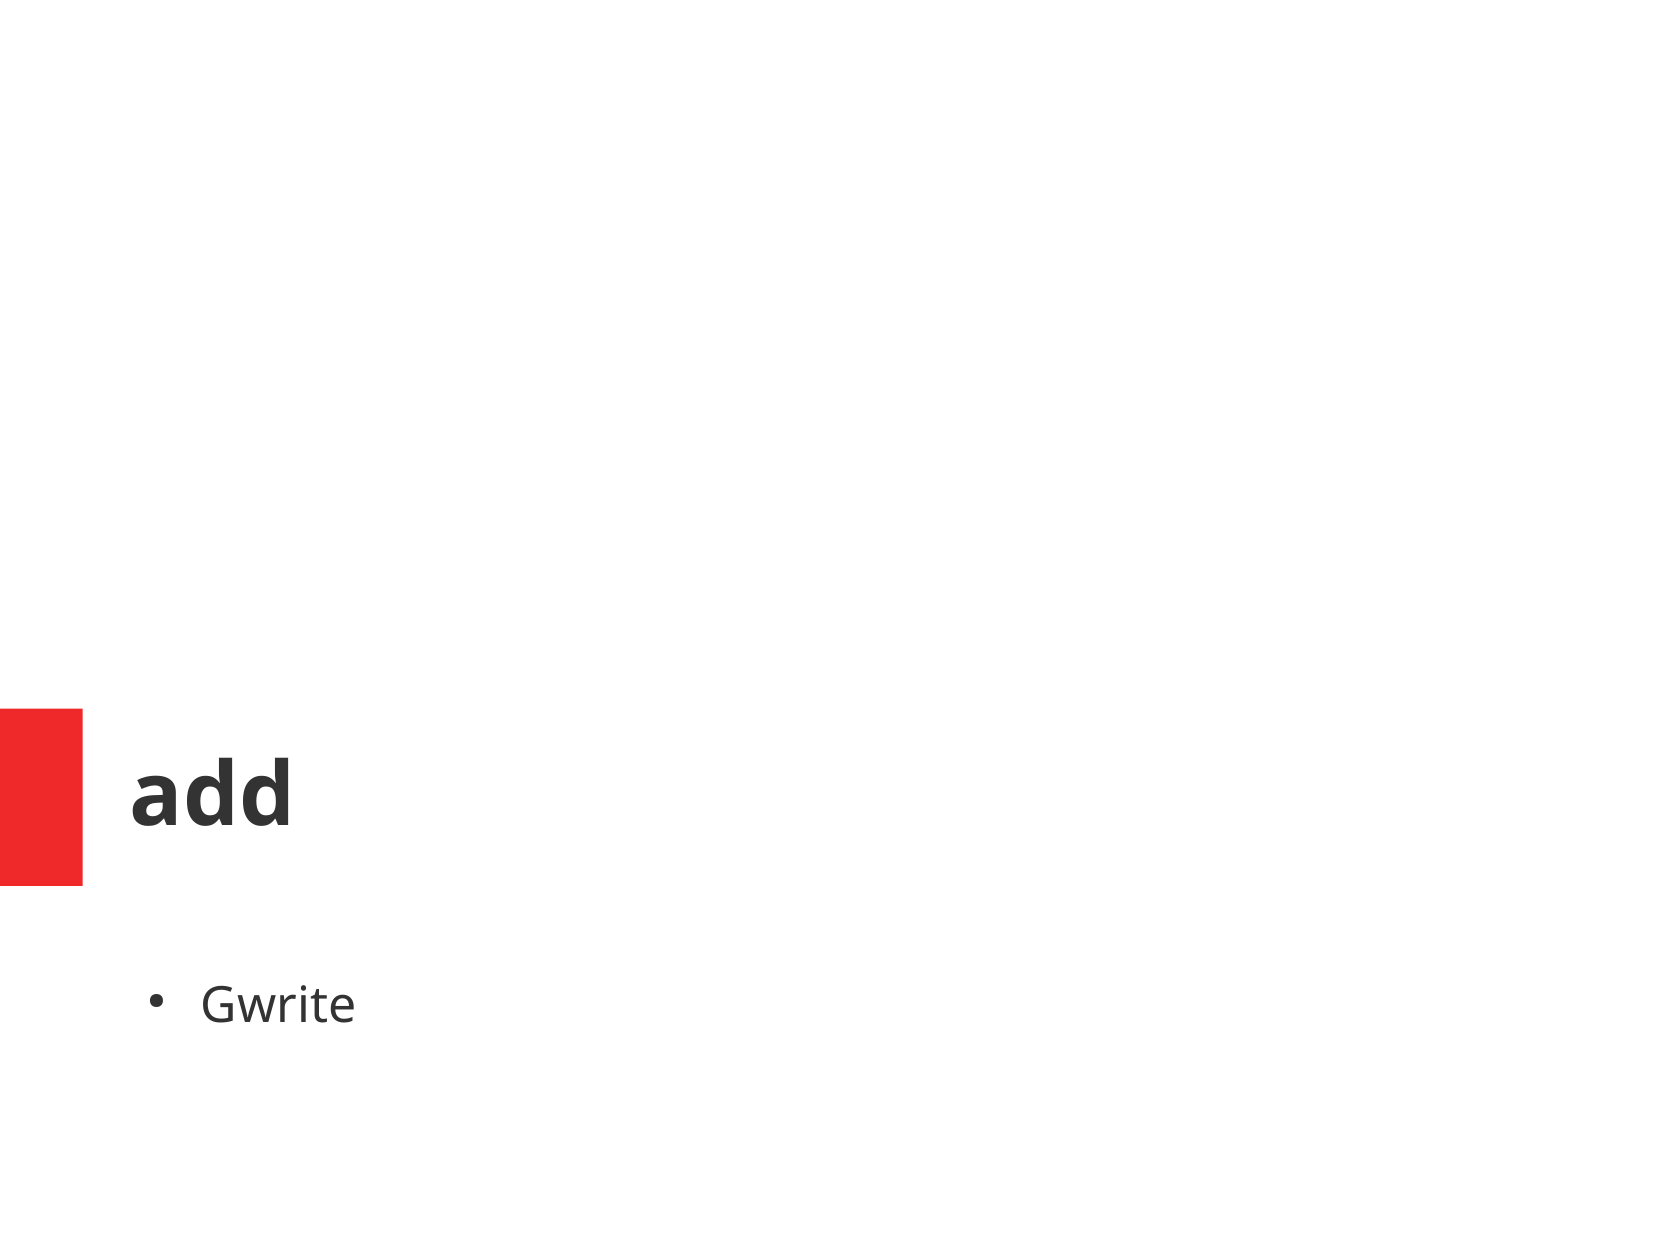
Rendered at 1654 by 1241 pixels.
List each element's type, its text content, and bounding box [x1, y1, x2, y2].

title add [129, 673, 1536, 910]
list Gwrite [129, 968, 1536, 1241]
